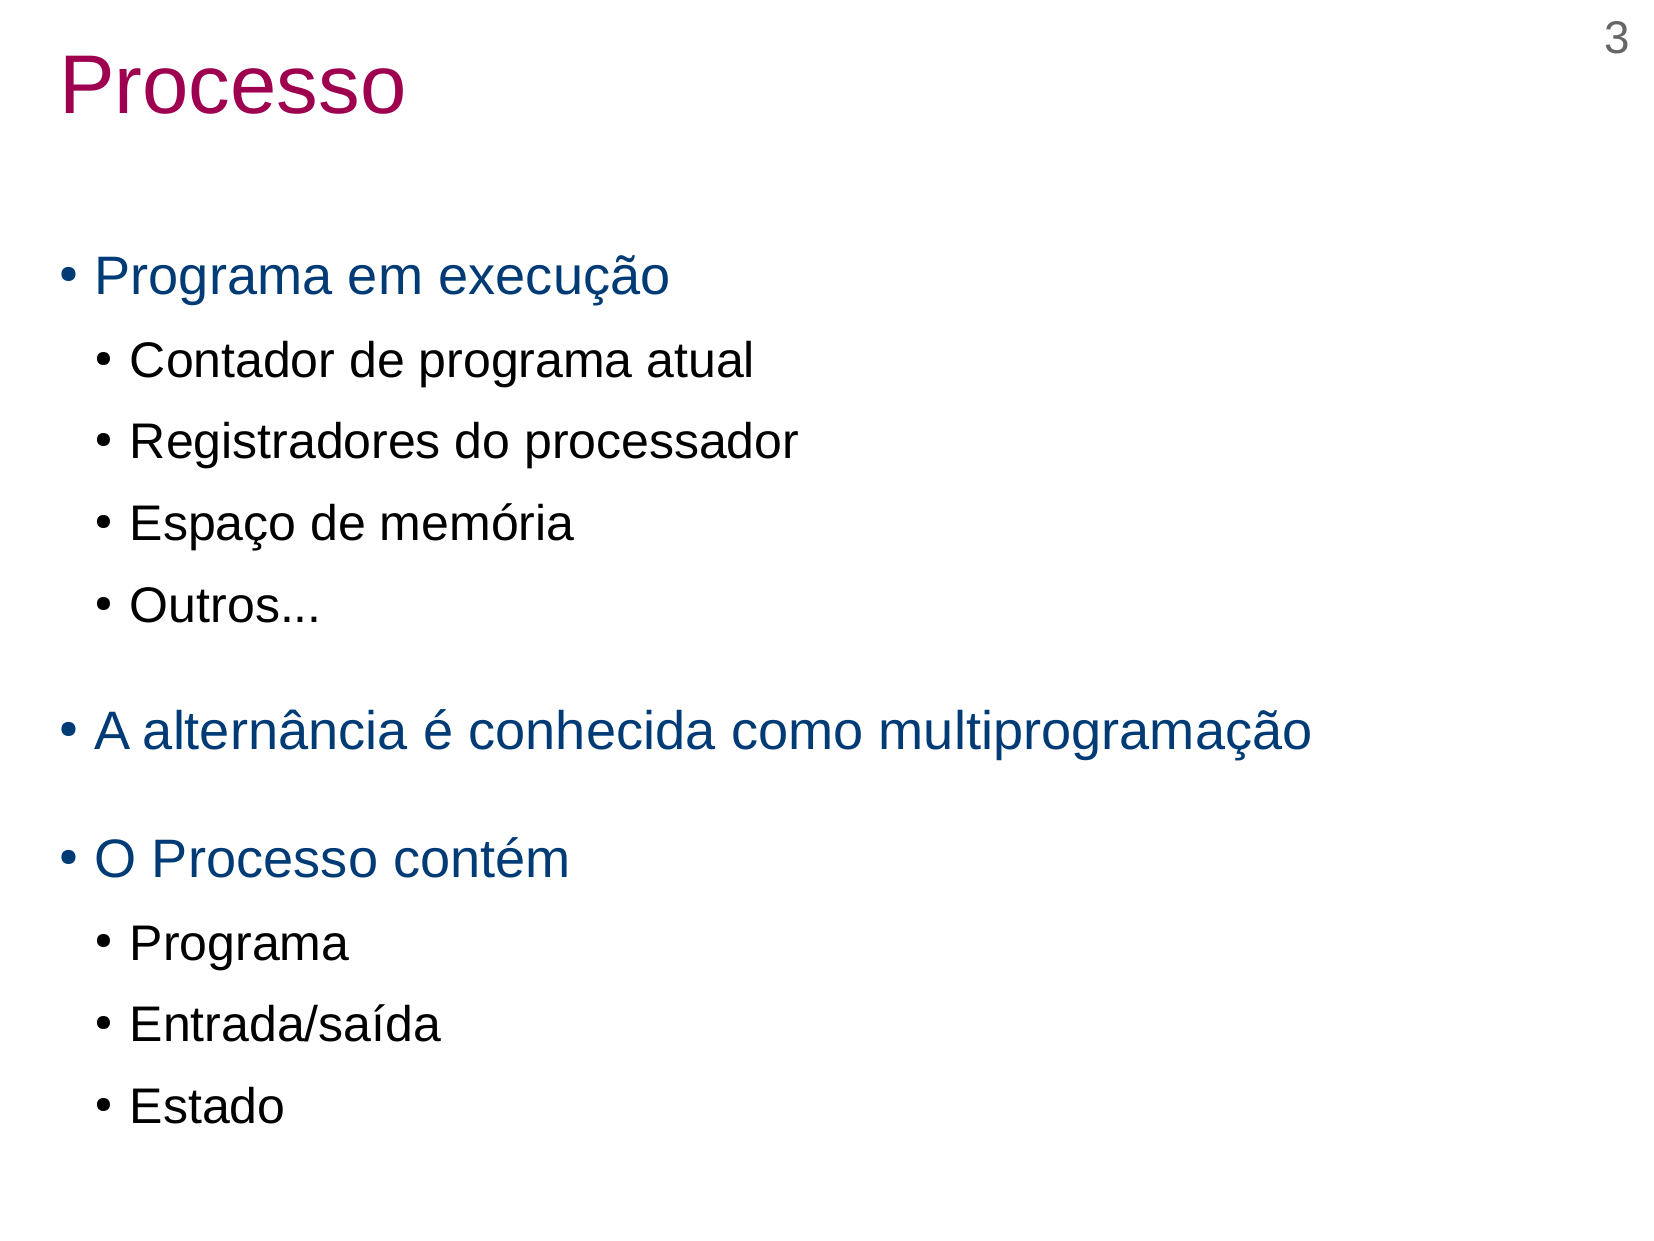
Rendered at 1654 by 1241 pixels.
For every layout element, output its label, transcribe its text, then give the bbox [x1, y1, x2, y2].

title Processo [59, 29, 1595, 148]
list Programa em execução Contador de programa atual Registradores do processador Espaço de memória Outros... A alternância é conhecida como multiprogramação O Processo contém Programa Entrada/saída Estado [59, 236, 1595, 1211]
